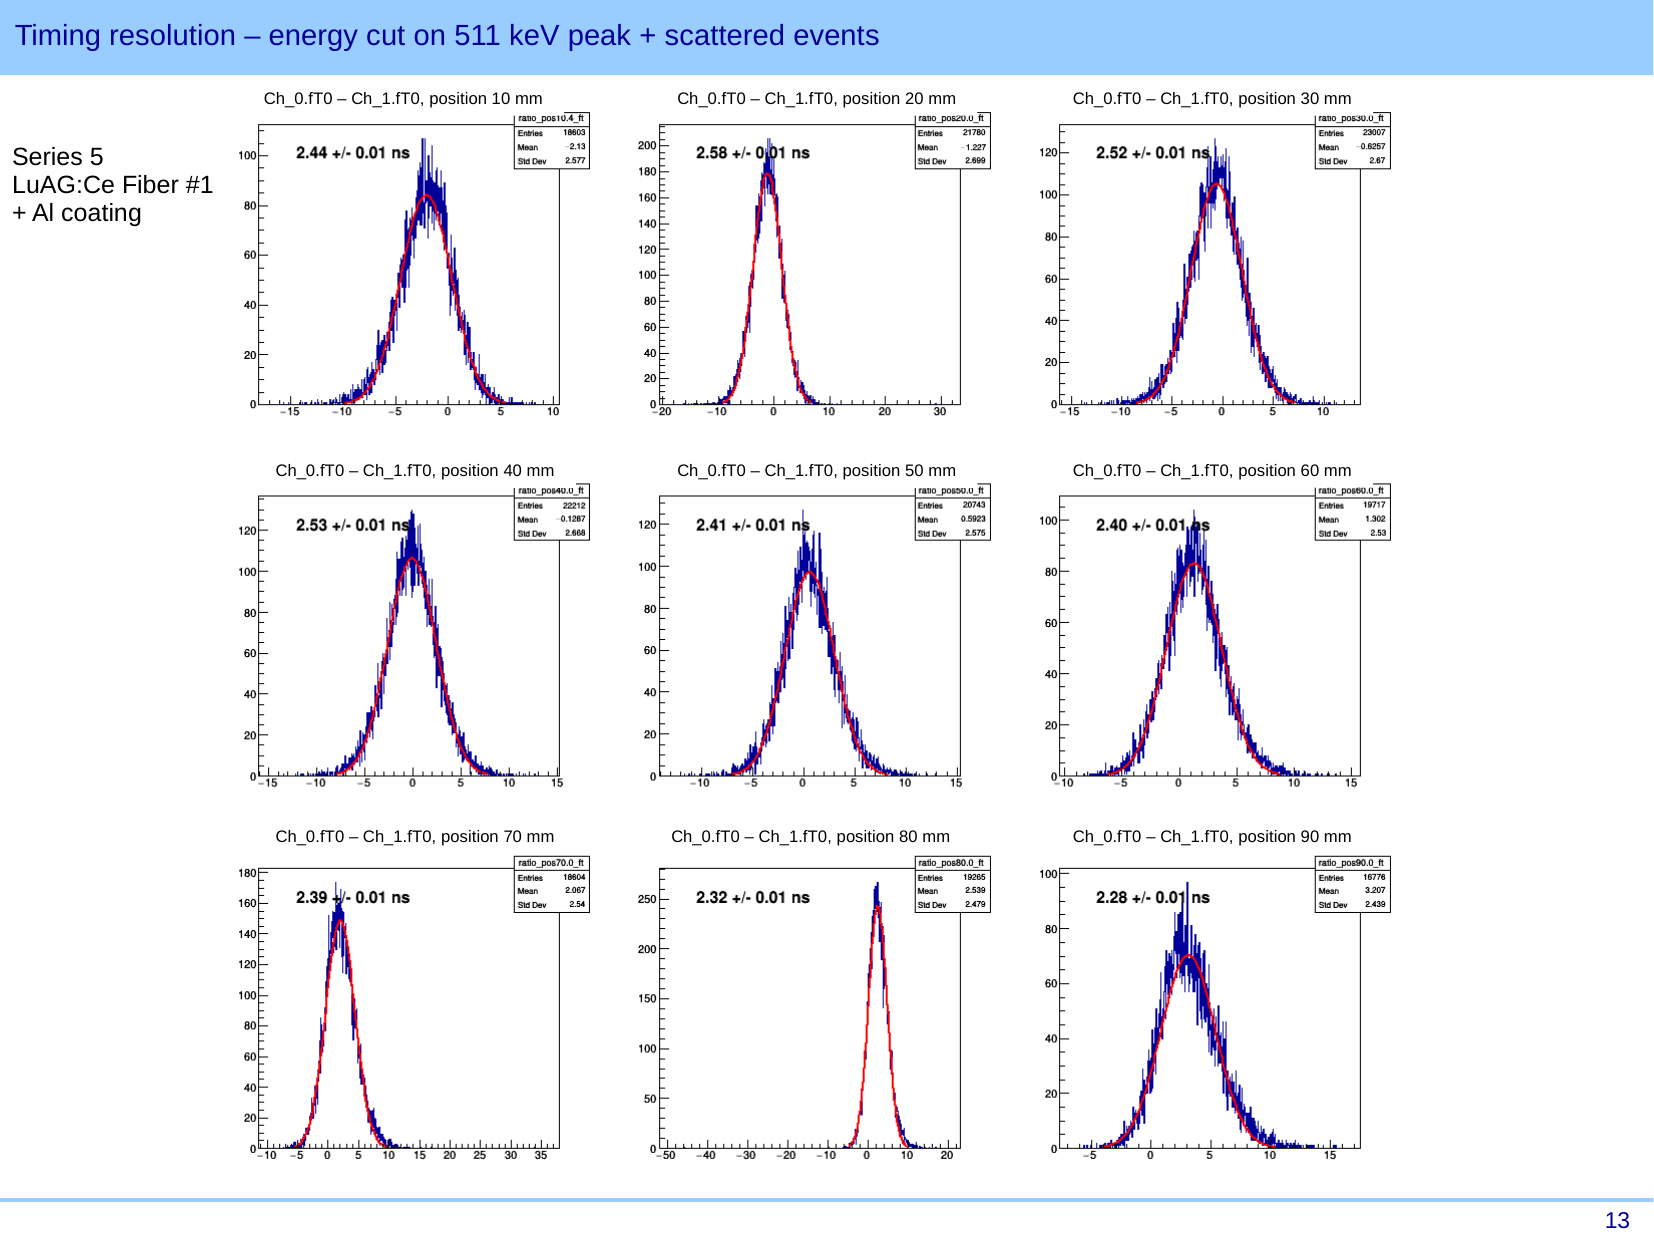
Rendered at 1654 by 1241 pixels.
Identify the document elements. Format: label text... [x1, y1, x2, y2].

text_box Ch_0.fT0 – Ch_1.fT0, position 70 mm [260, 820, 576, 855]
text_box Ch_0.fT0 – Ch_1.fT0, position 30 mm [1058, 81, 1374, 116]
text_box Ch_0.fT0 – Ch_1.fT0, position 50 mm [662, 453, 978, 488]
text_box Series 5 LuAG:Ce Fiber #1 + Al coating [0, 135, 253, 235]
text_box 13 [1590, 1200, 1654, 1241]
text_box Ch_0.fT0 – Ch_1.fT0, position 20 mm [662, 81, 978, 116]
text_box Ch_0.fT0 – Ch_1.fT0, position 10 mm [249, 81, 565, 116]
picture [210, 79, 1411, 1195]
text_box Ch_0.fT0 – Ch_1.fT0, position 80 mm [656, 820, 972, 855]
text_box Ch_0.fT0 – Ch_1.fT0, position 90 mm [1058, 820, 1374, 855]
text_box Ch_0.fT0 – Ch_1.fT0, position 40 mm [260, 454, 576, 488]
text_box Ch_0.fT0 – Ch_1.fT0, position 60 mm [1058, 453, 1374, 488]
text_box [0, 0, 1654, 76]
text_box Timing resolution – energy cut on 511 keV peak + scattered events [0, 11, 1096, 60]
